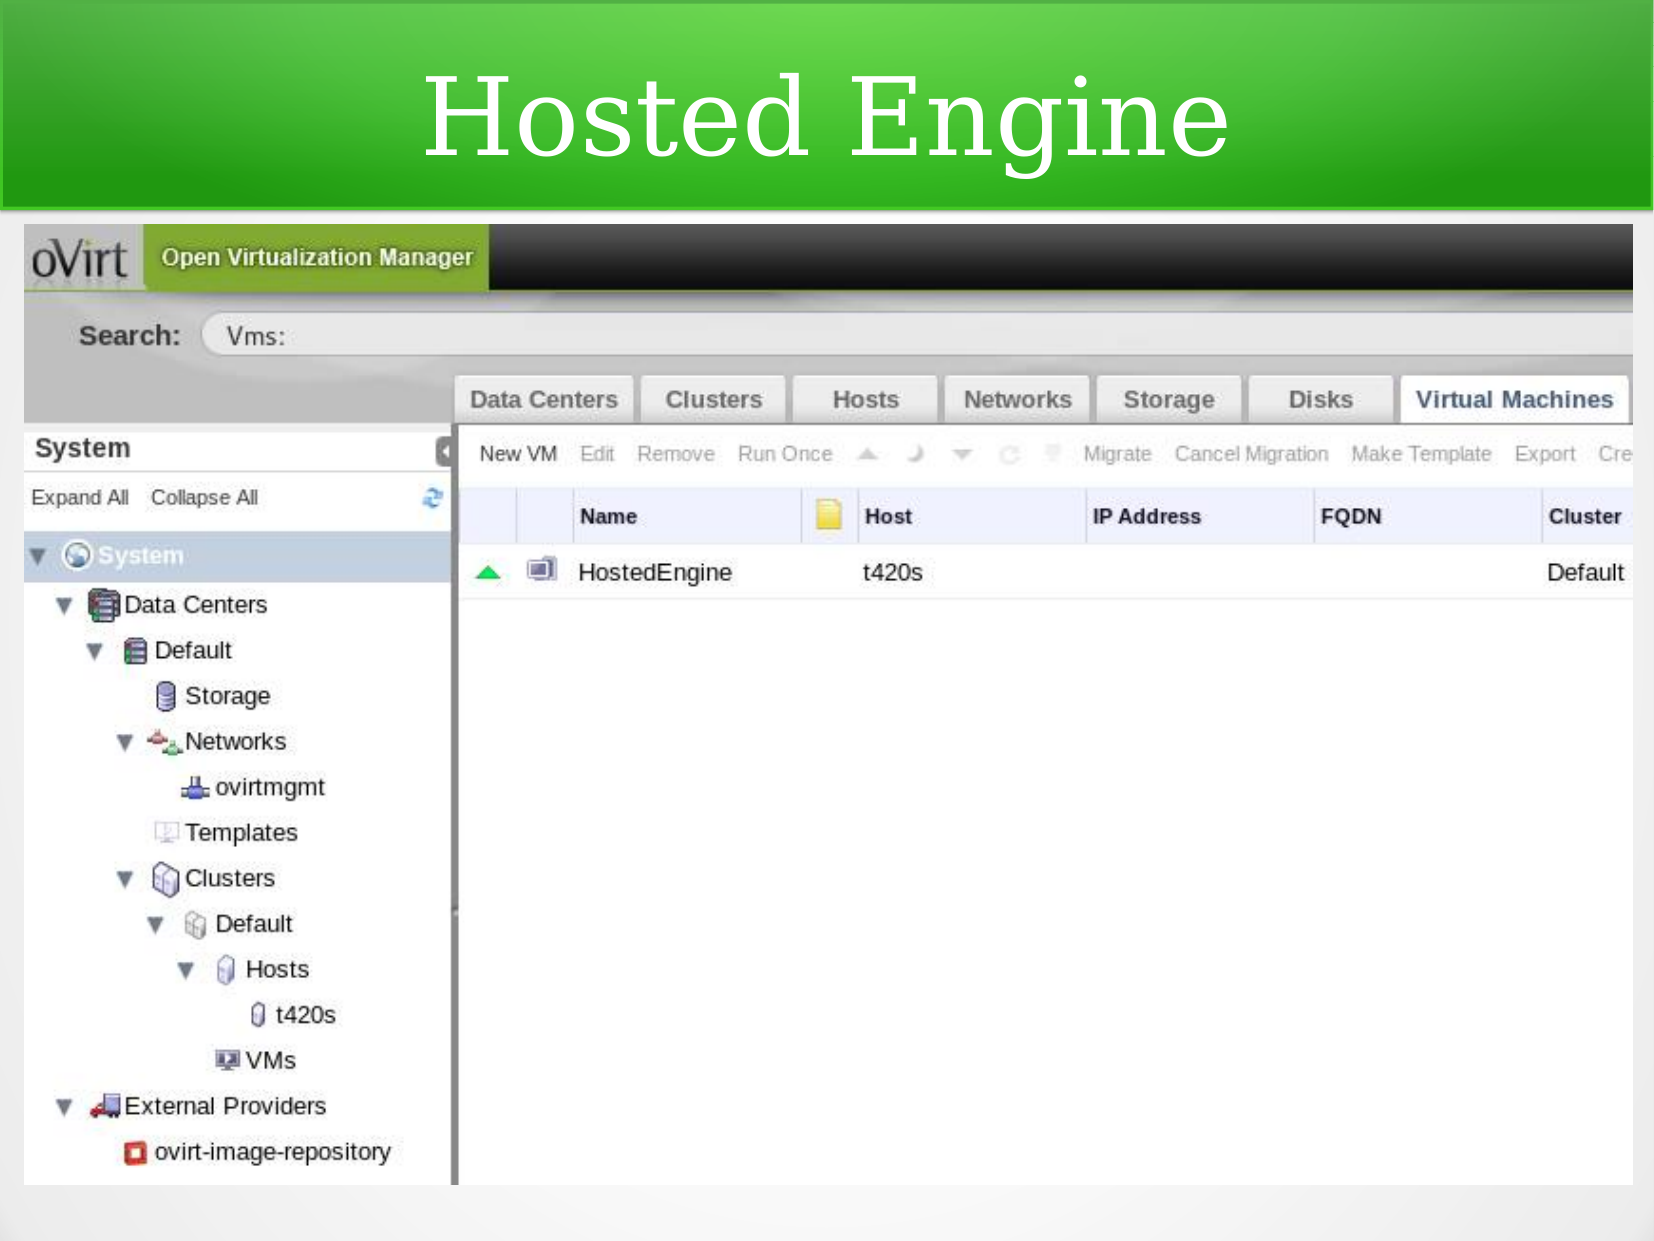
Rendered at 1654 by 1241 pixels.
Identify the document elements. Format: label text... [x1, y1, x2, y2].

picture [24, 224, 1633, 1186]
title Hosted Engine [82, 47, 1571, 189]
